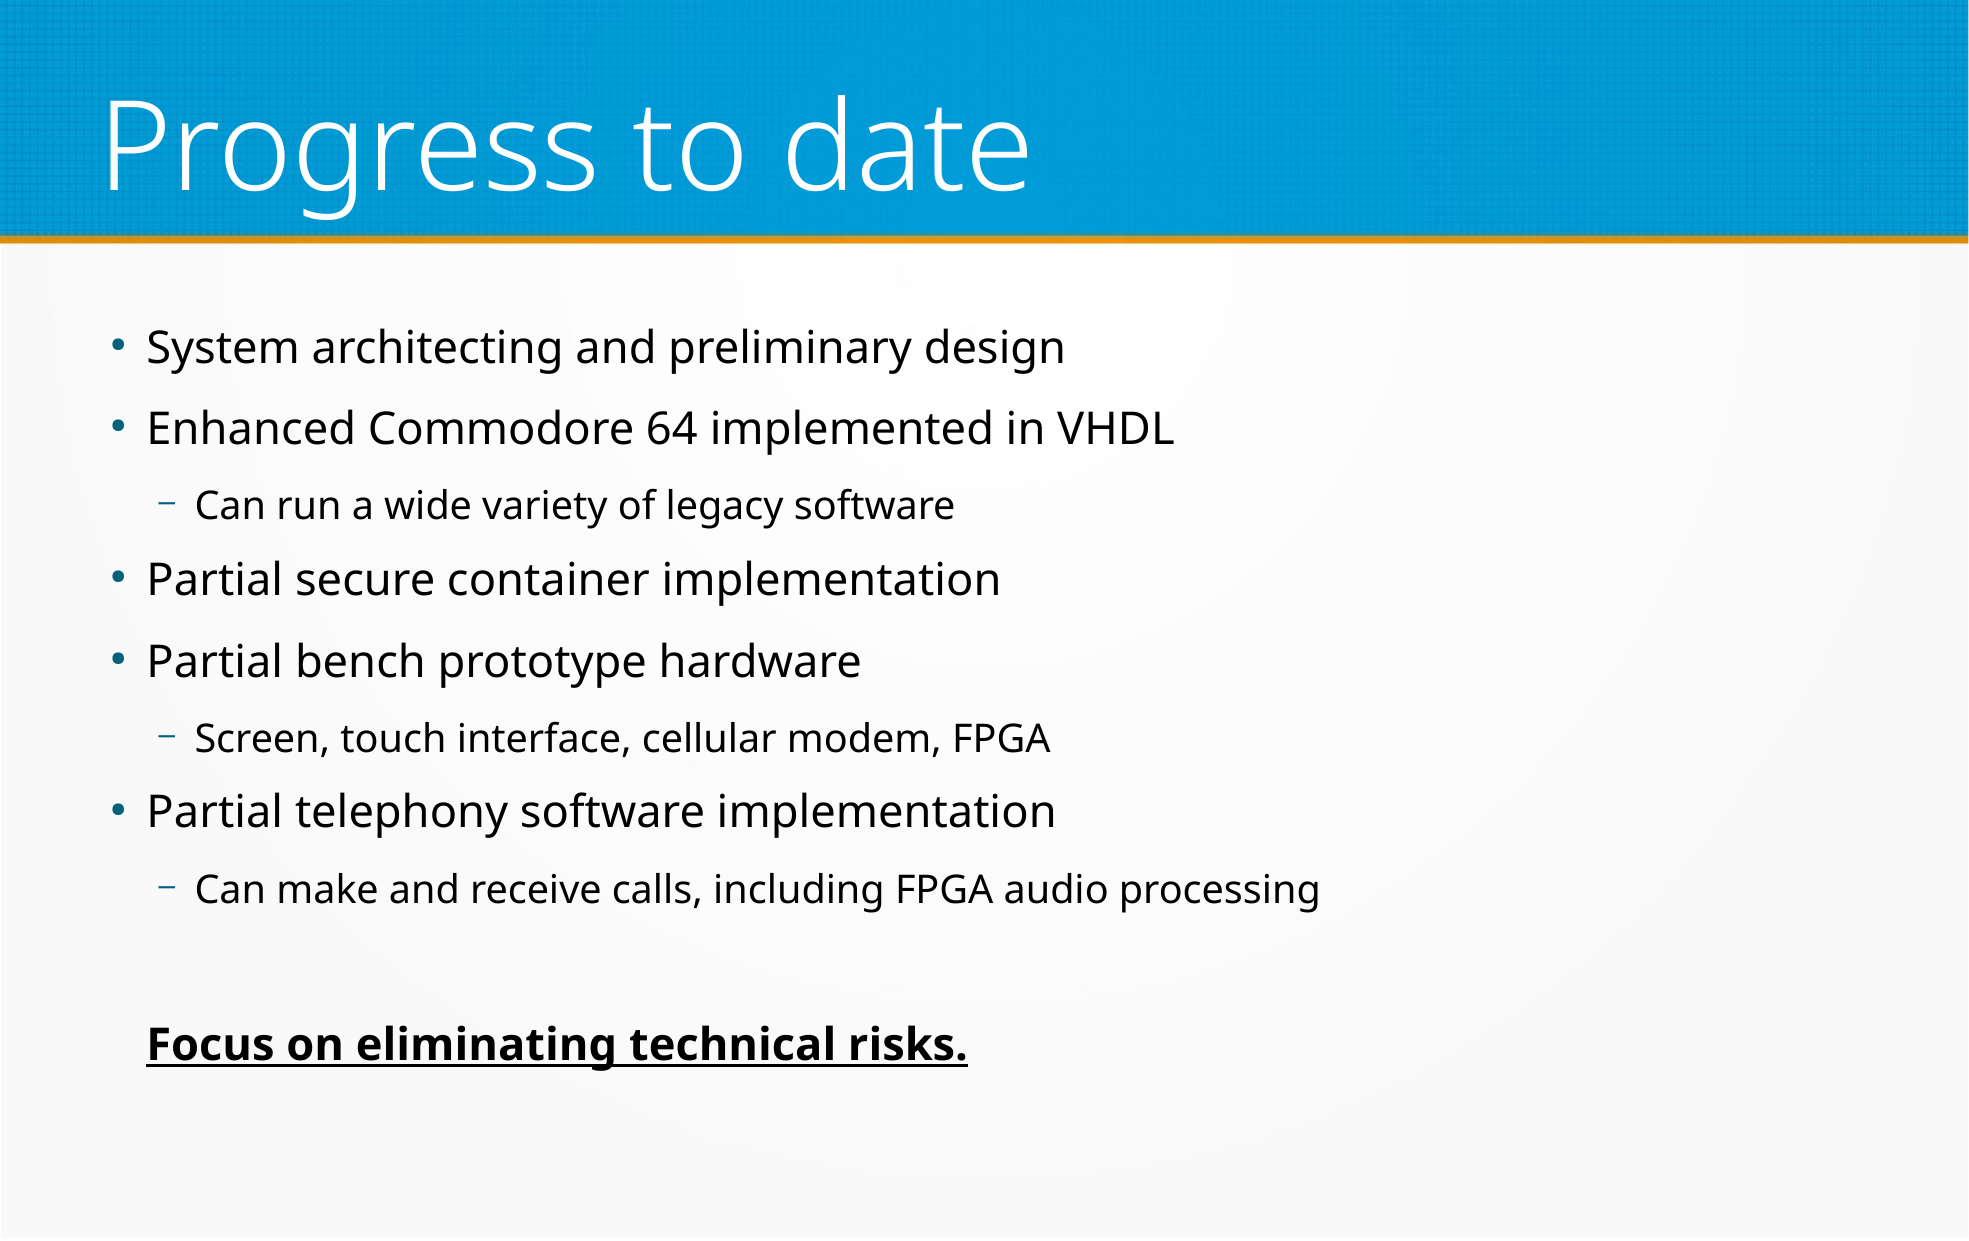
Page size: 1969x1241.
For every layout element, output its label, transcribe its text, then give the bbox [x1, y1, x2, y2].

title Progress to date [98, 19, 1870, 227]
picture [0, 233, 1969, 1241]
list System architecting and preliminary design Enhanced Commodore 64 implemented in VHDL Can run a wide variety of legacy software Partial secure container implementation Partial bench prototype hardware Screen, touch interface, cellular modem, FPGA Partial telephony software implementation Can make and receive calls, including FPGA audio processing Focus on eliminating technical risks. [98, 315, 1861, 1081]
